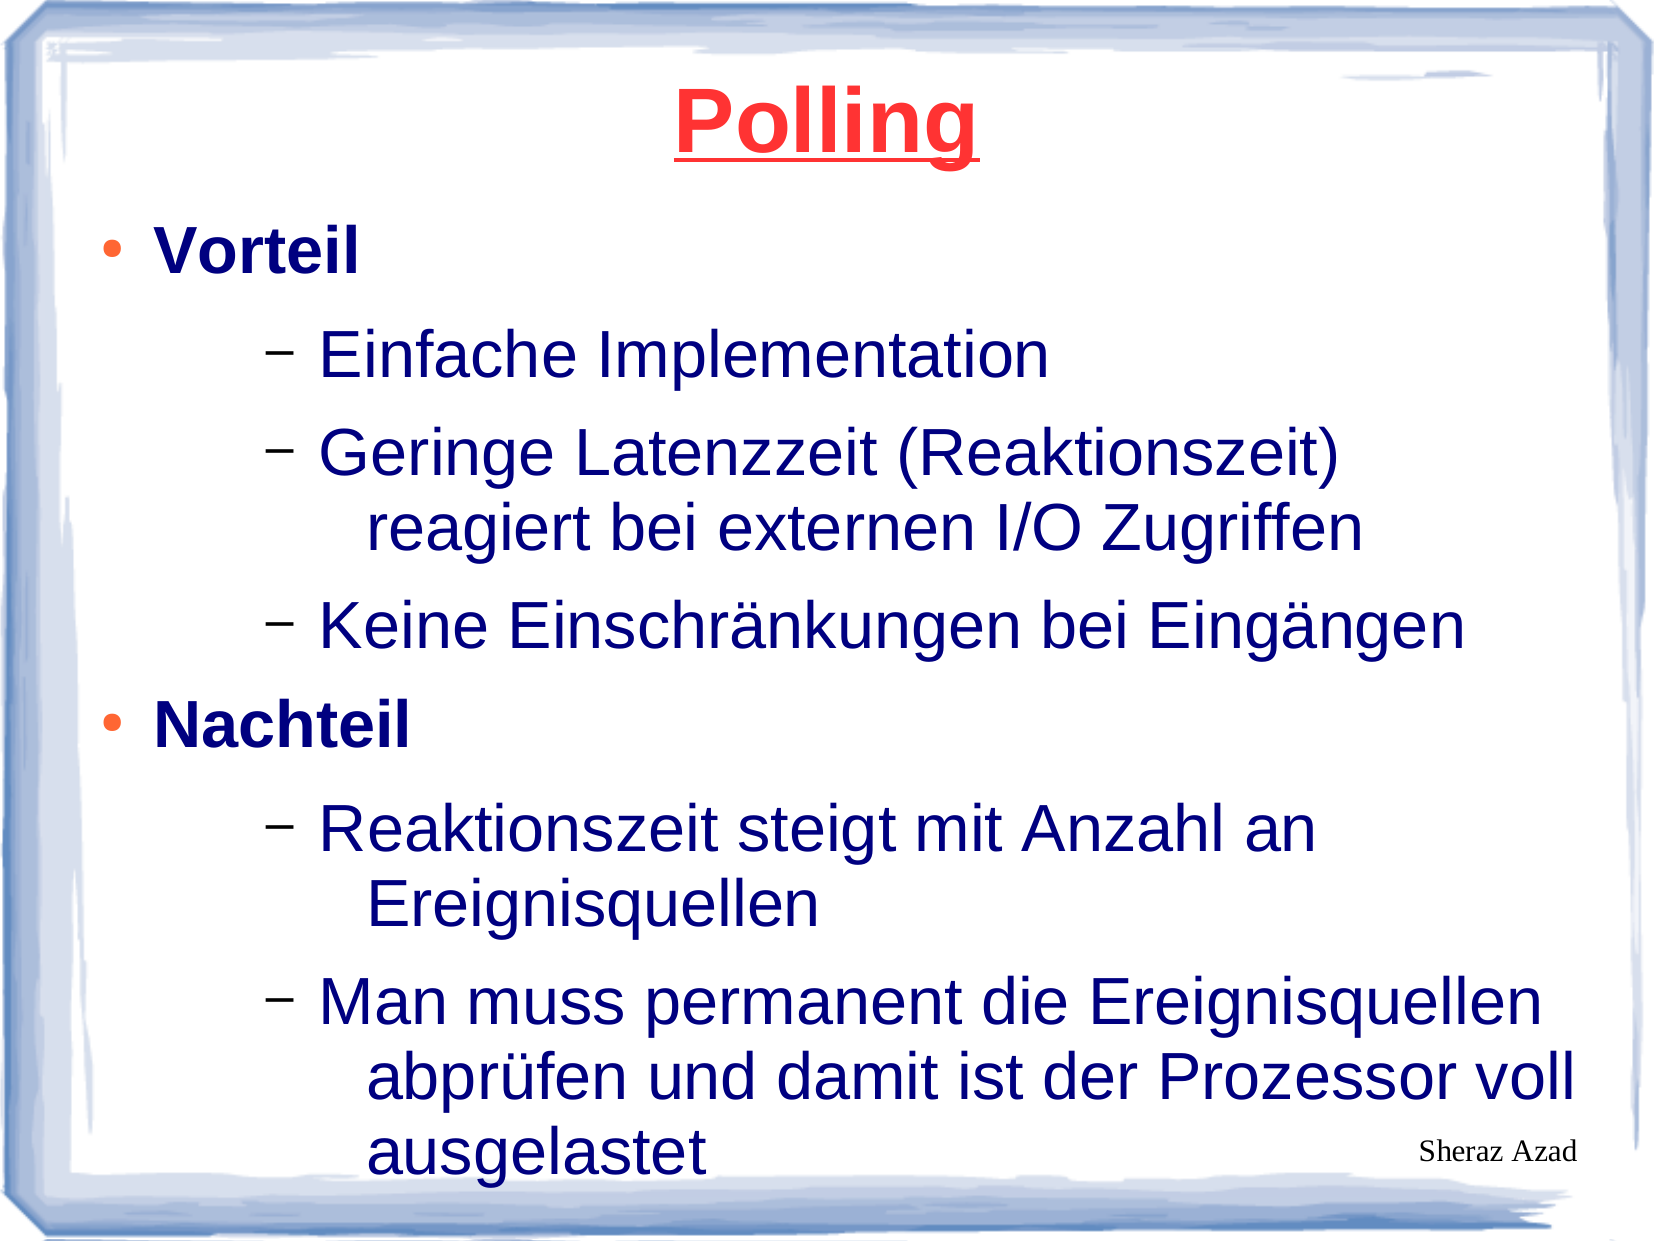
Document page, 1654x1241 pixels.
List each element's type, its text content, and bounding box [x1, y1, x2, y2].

picture [0, 0, 1654, 1241]
list Vorteil Einfache Implementation Geringe Latenzzeit (Reaktionszeit) reagiert bei externen I/O Zugriffen Keine Einschränkungen bei Eingängen Nachteil Reaktionszeit steigt mit Anzahl an Ereignisquellen Man muss permanent die Ereignisquellen abprüfen und damit ist der Prozessor voll ausgelastet [82, 212, 1583, 1216]
chart [1299, 1015, 1654, 1193]
title Polling [82, 17, 1571, 212]
